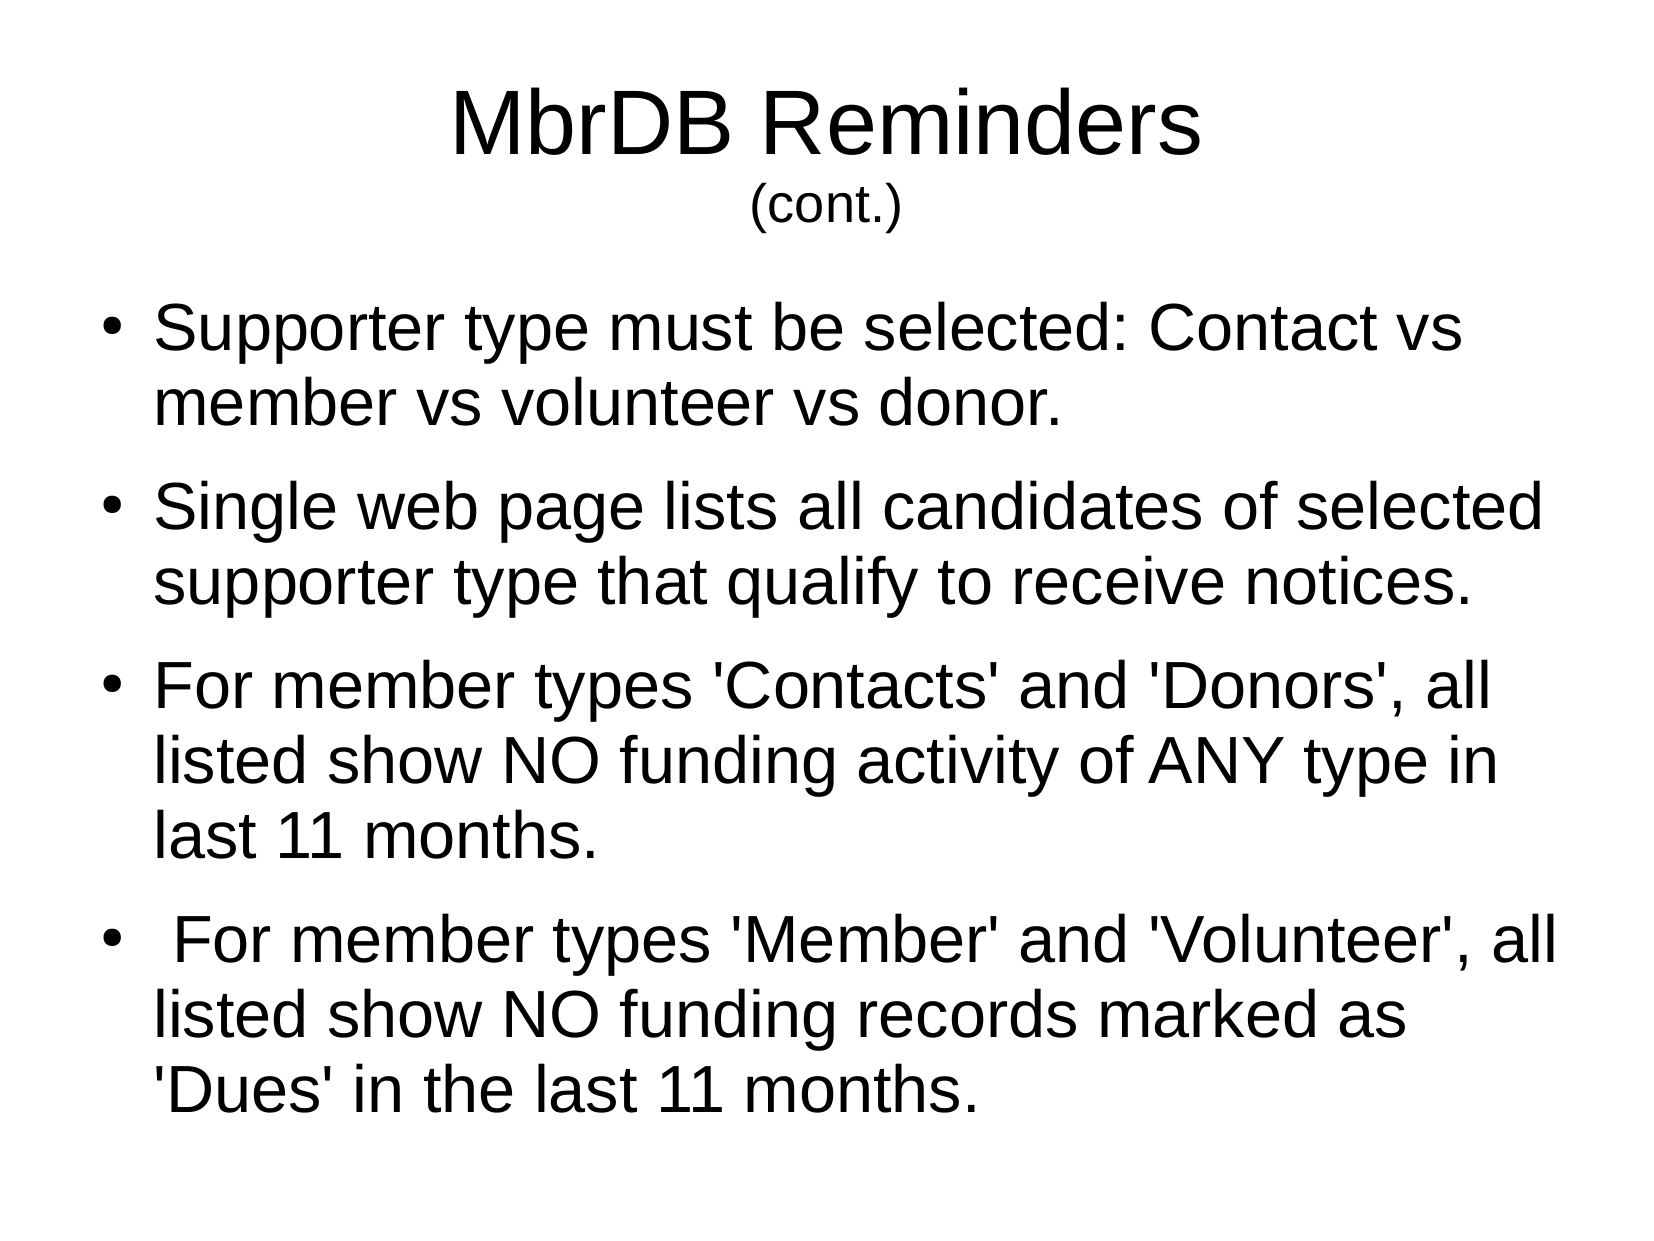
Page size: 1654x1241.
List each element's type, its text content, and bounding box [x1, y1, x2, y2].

title MbrDB Reminders (cont.) [82, 49, 1571, 257]
list Supporter type must be selected: Contact vs member vs volunteer vs donor. Single web page lists all candidates of selected supporter type that qualify to receive notices. For member types 'Contacts' and 'Donors', all listed show NO funding activity of ANY type in last 11 months. For member types 'Member' and 'Volunteer', all listed show NO funding records marked as 'Dues' in the last 11 months. [82, 290, 1571, 1201]
